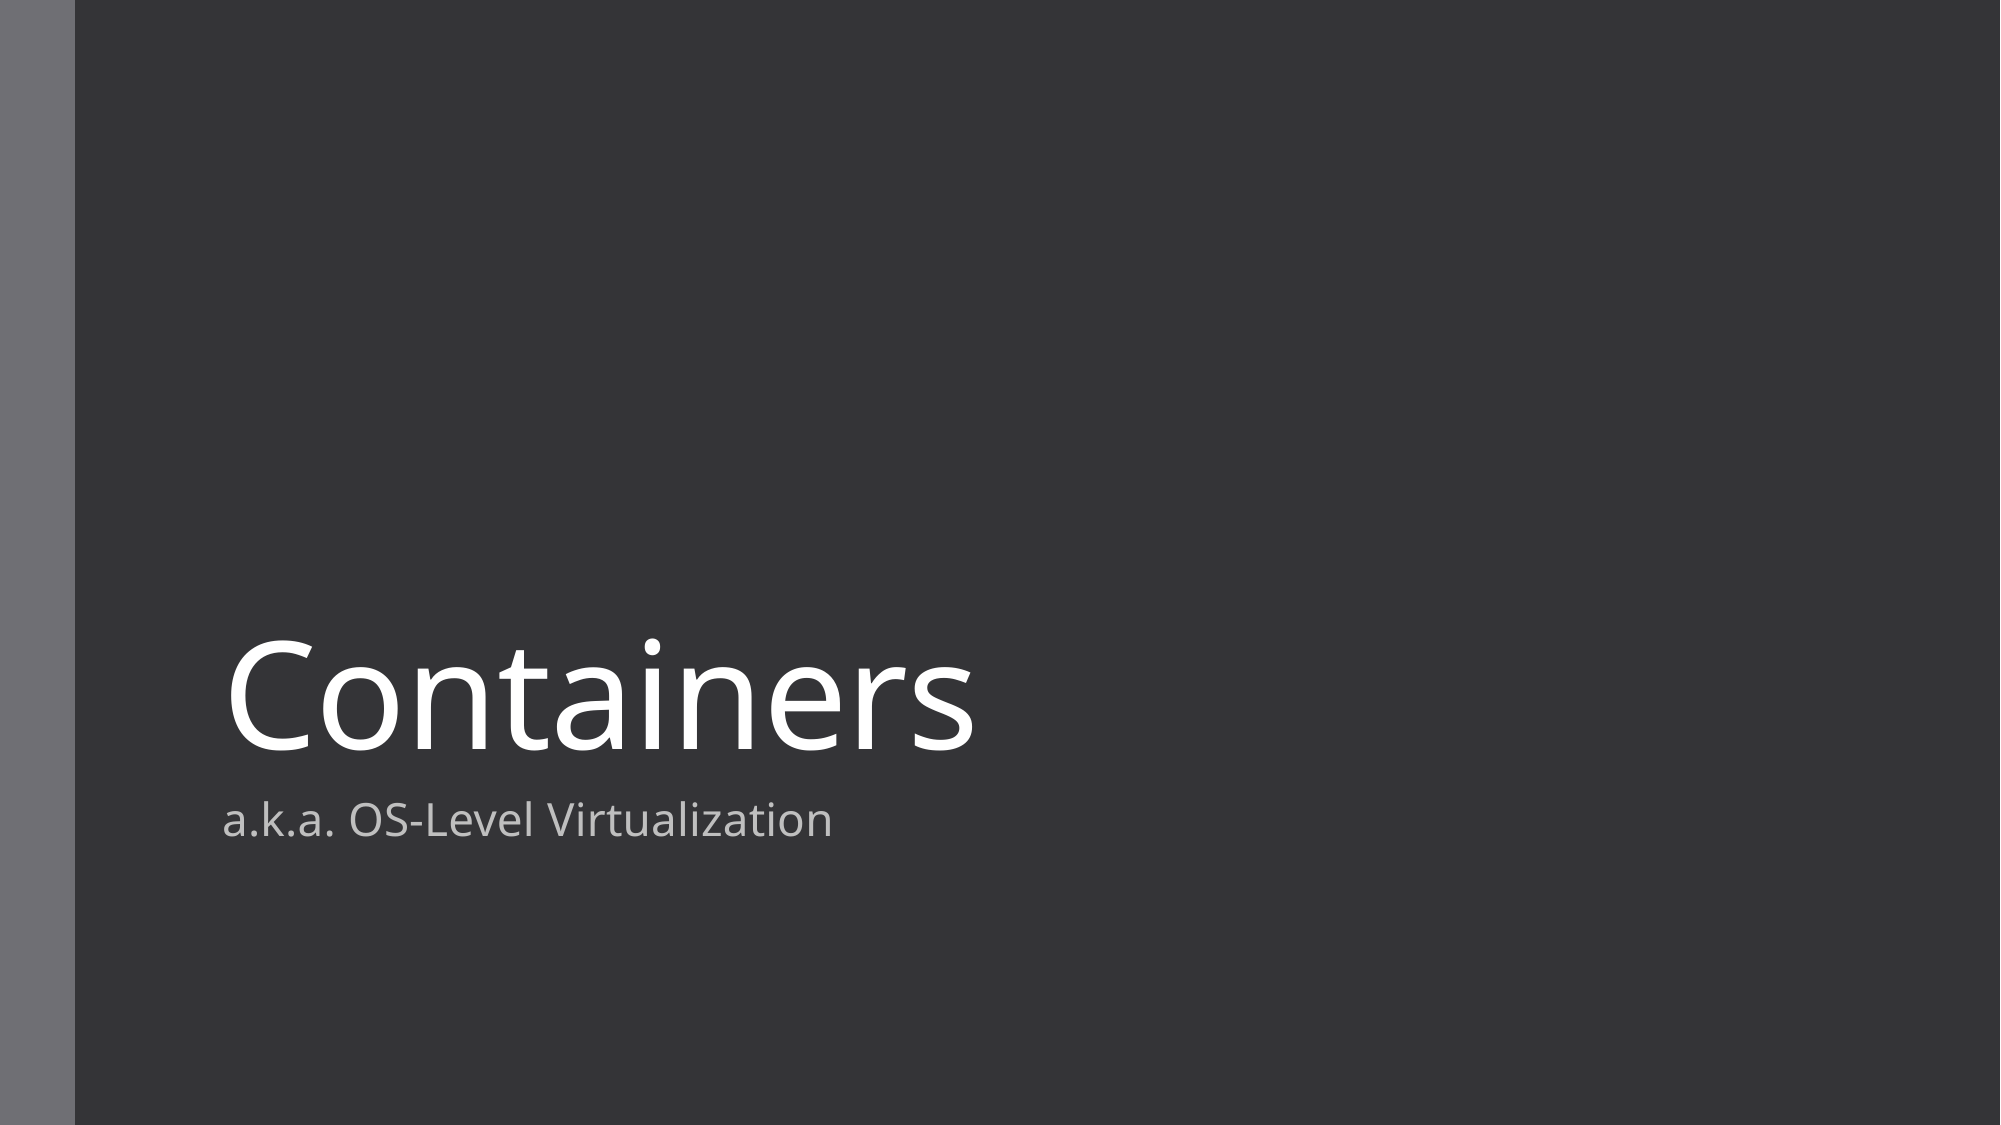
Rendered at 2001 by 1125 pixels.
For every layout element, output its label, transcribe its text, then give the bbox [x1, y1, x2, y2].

title Containers [206, 124, 1752, 787]
subtitle a.k.a. OS-Level Virtualization [206, 787, 1752, 1065]
